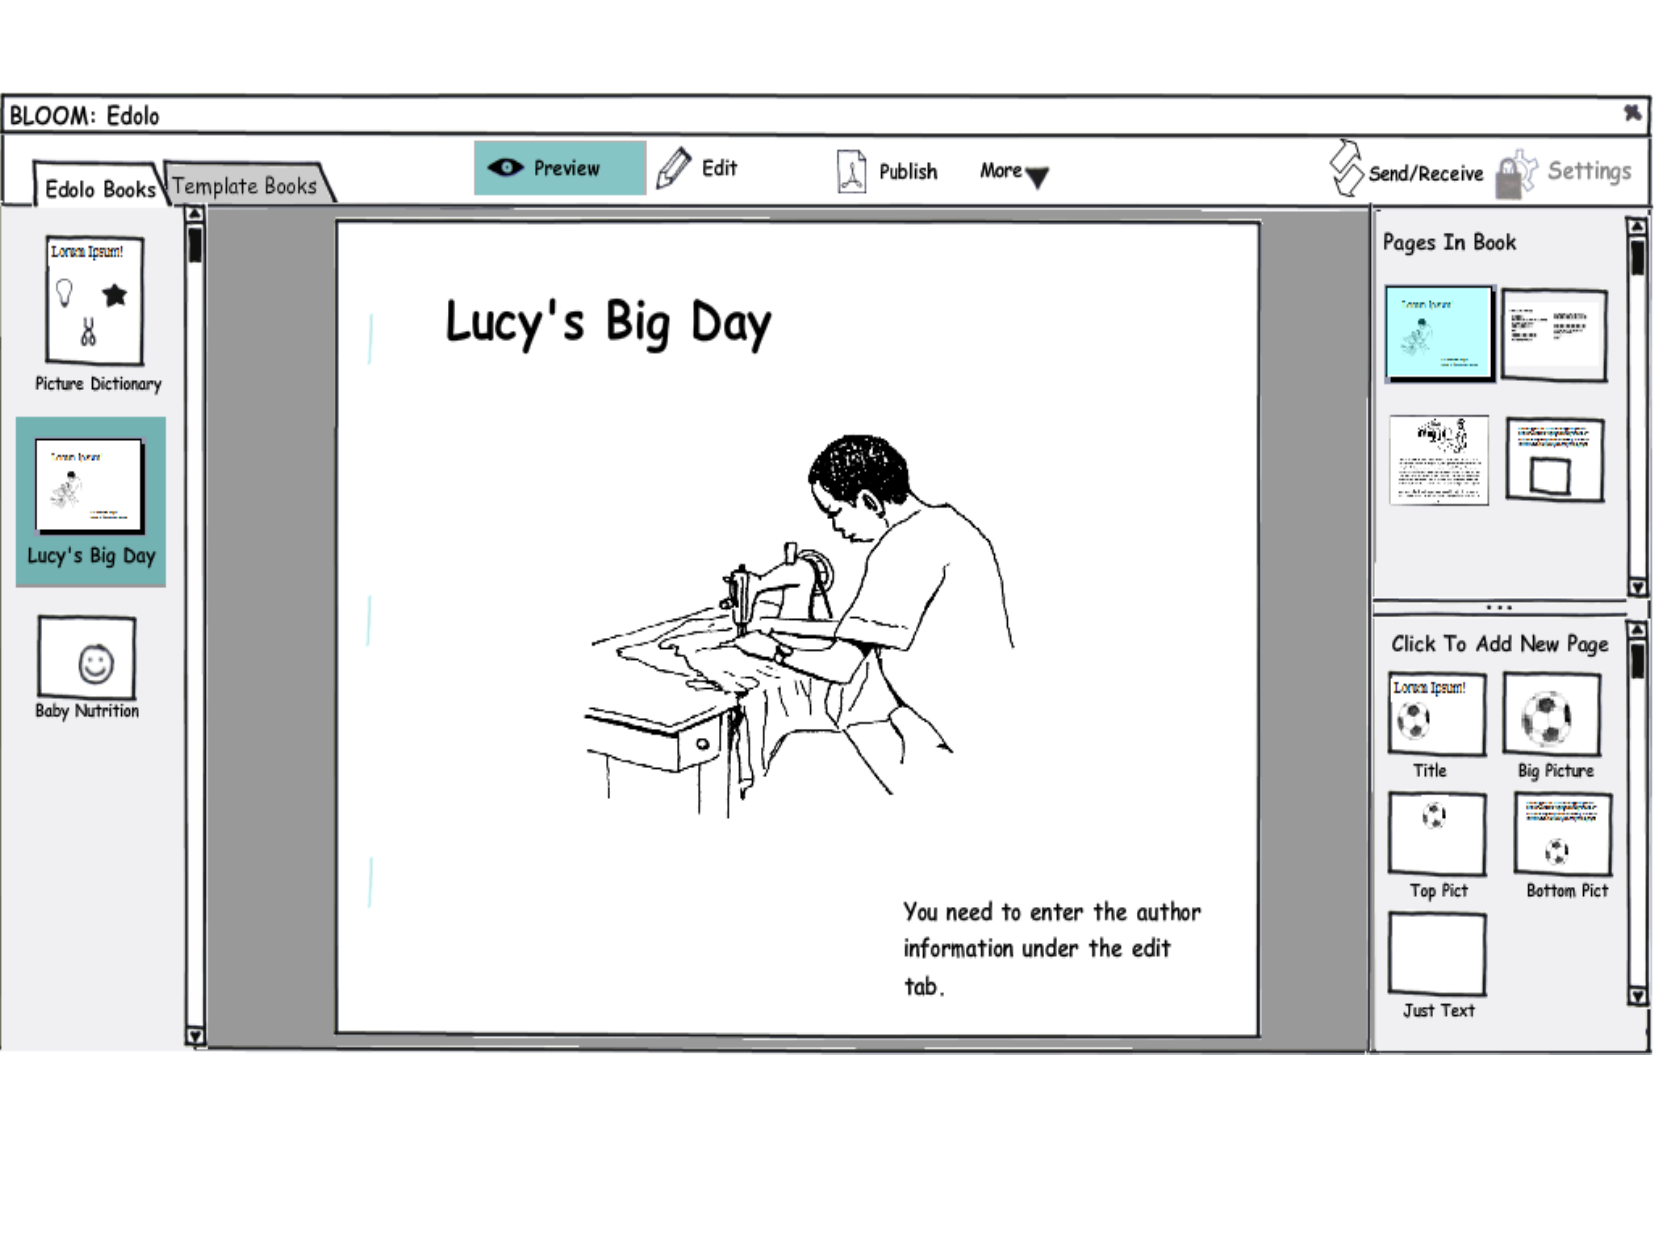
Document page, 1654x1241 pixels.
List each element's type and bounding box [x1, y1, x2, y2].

picture [0, 92, 1654, 1055]
